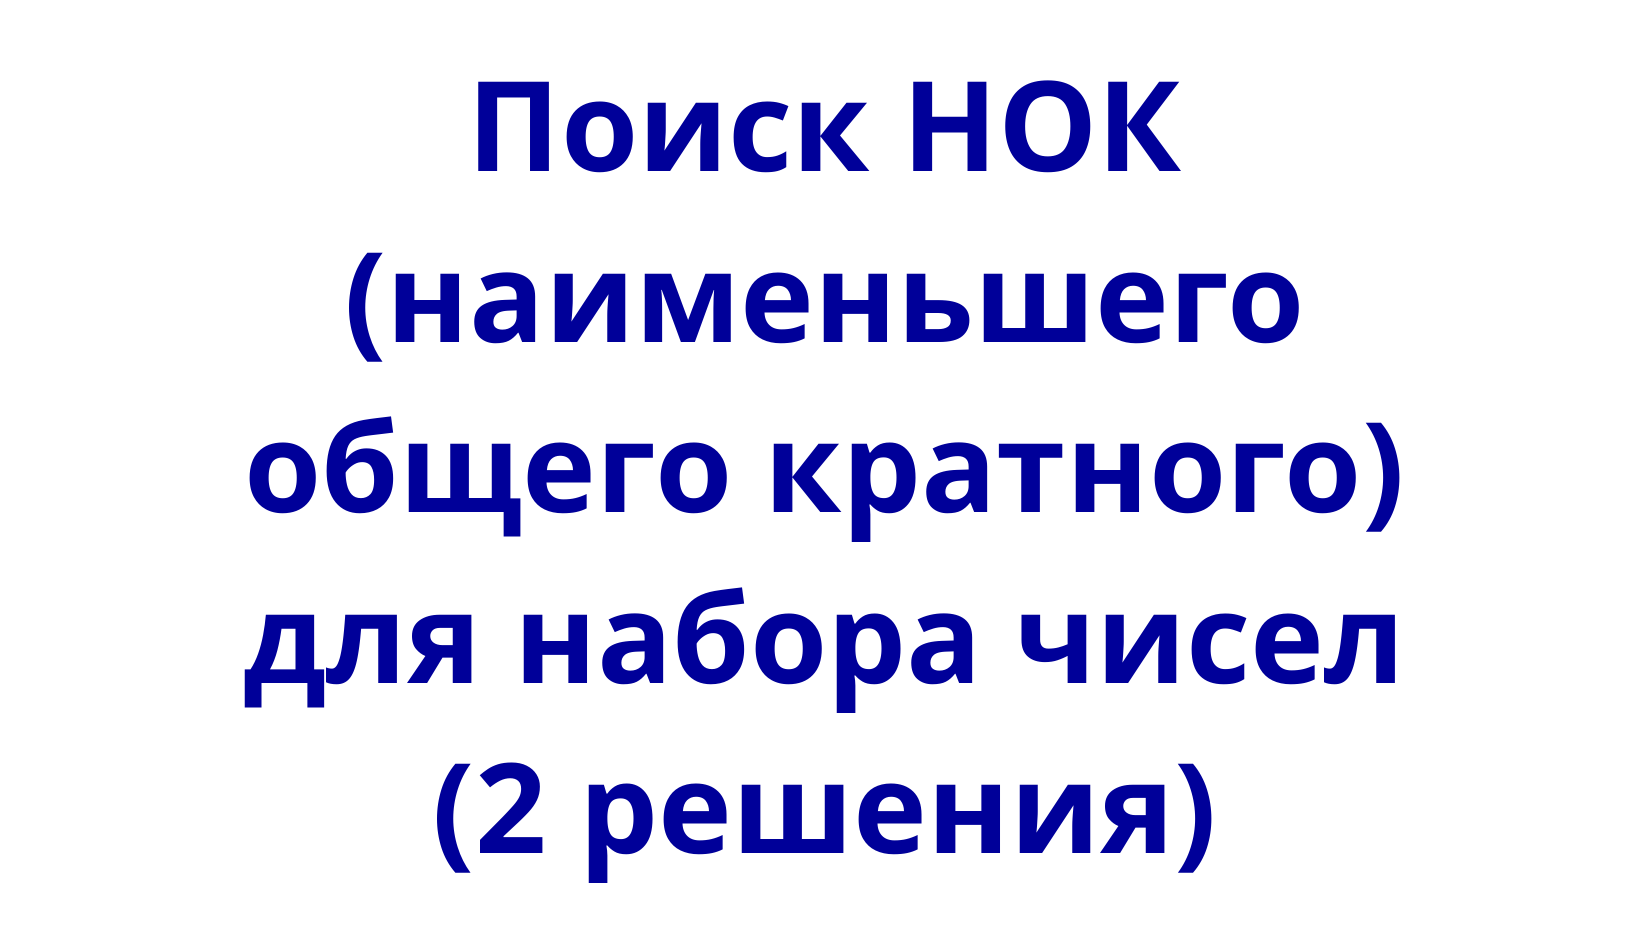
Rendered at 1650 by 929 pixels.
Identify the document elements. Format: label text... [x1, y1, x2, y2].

subtitle Поиск НОК (наименьшего общего кратного) для набора чисел (2 решения) [0, 0, 1650, 929]
